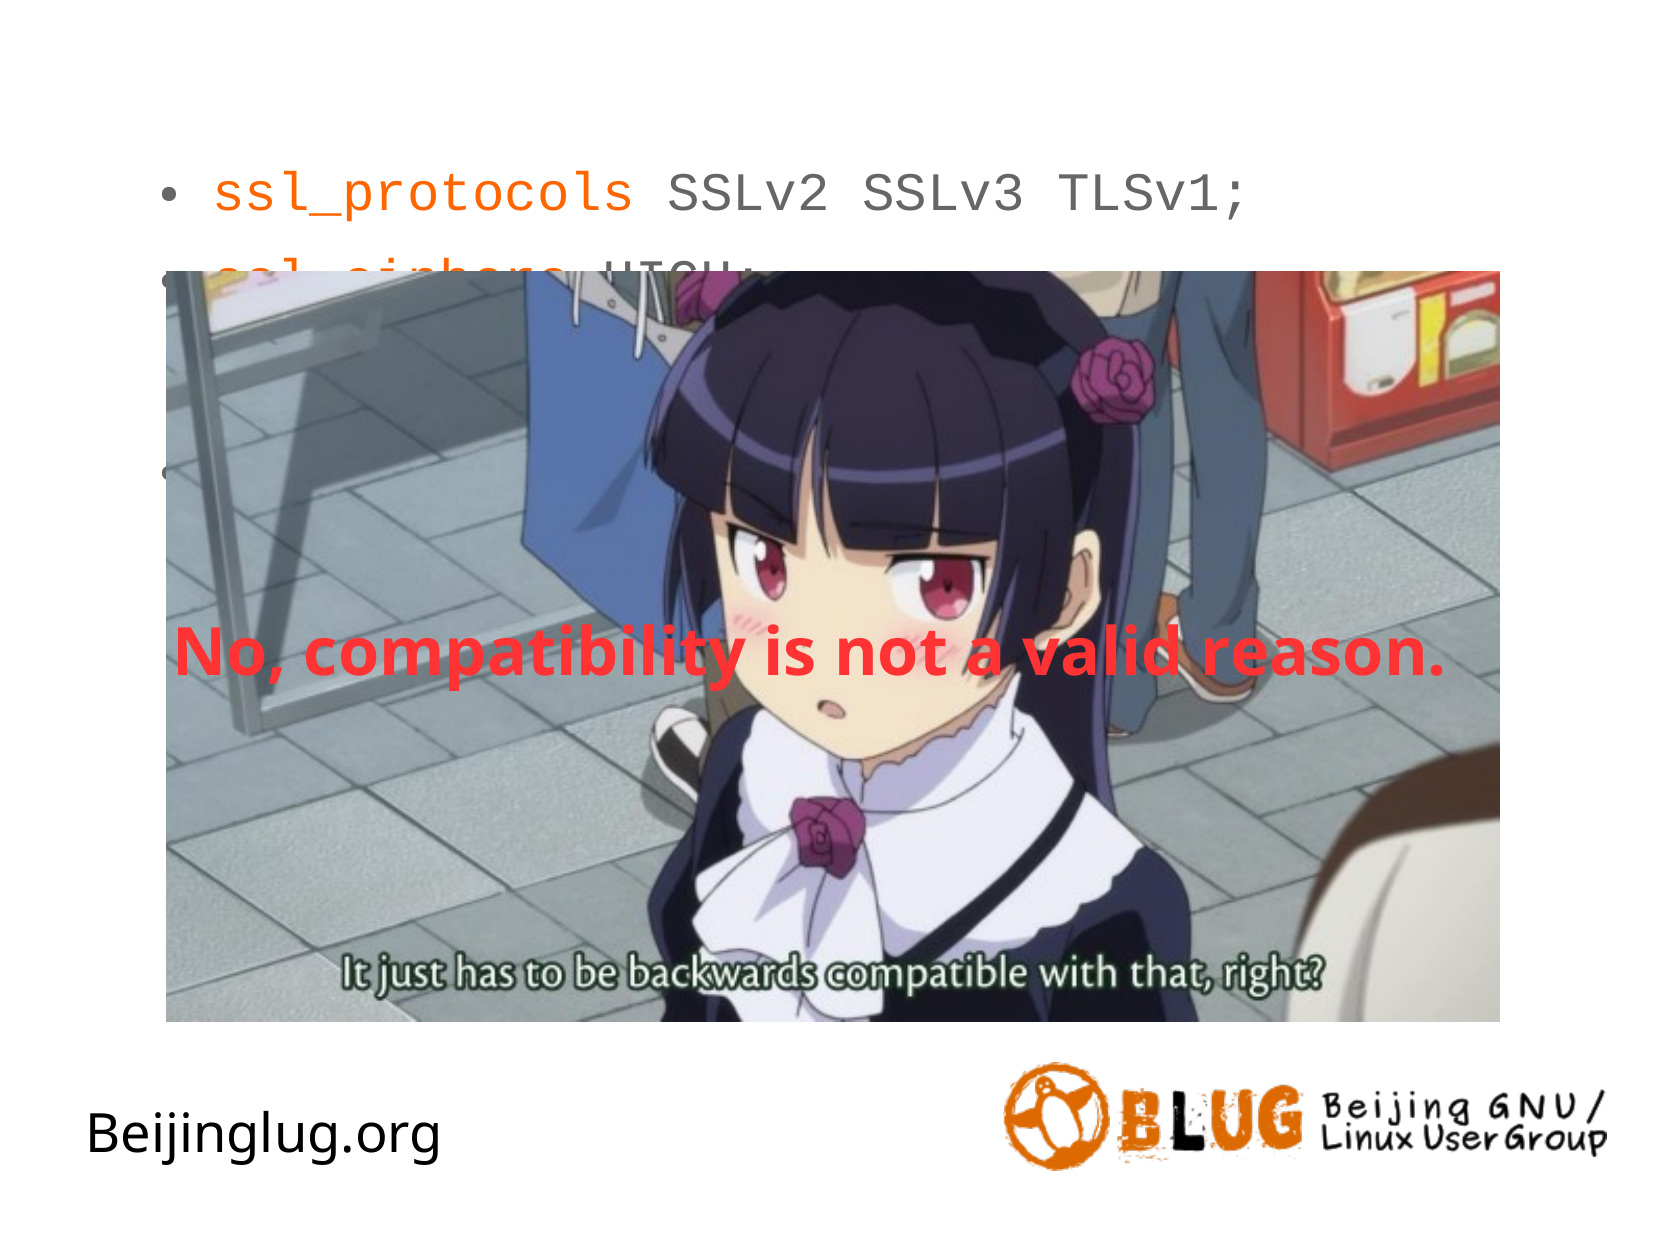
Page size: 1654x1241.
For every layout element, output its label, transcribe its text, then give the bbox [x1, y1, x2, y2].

picture [166, 271, 1500, 596]
picture [166, 780, 1500, 1022]
picture [1003, 1062, 1607, 1171]
list ssl_protocols SSLv2 SSLv3 TLSv1; ssl_ciphers HIGH; Very HIGH Security Does it really works? [141, 165, 1530, 1028]
text_box No, compatibility is not a valid reason. [157, 596, 1636, 780]
